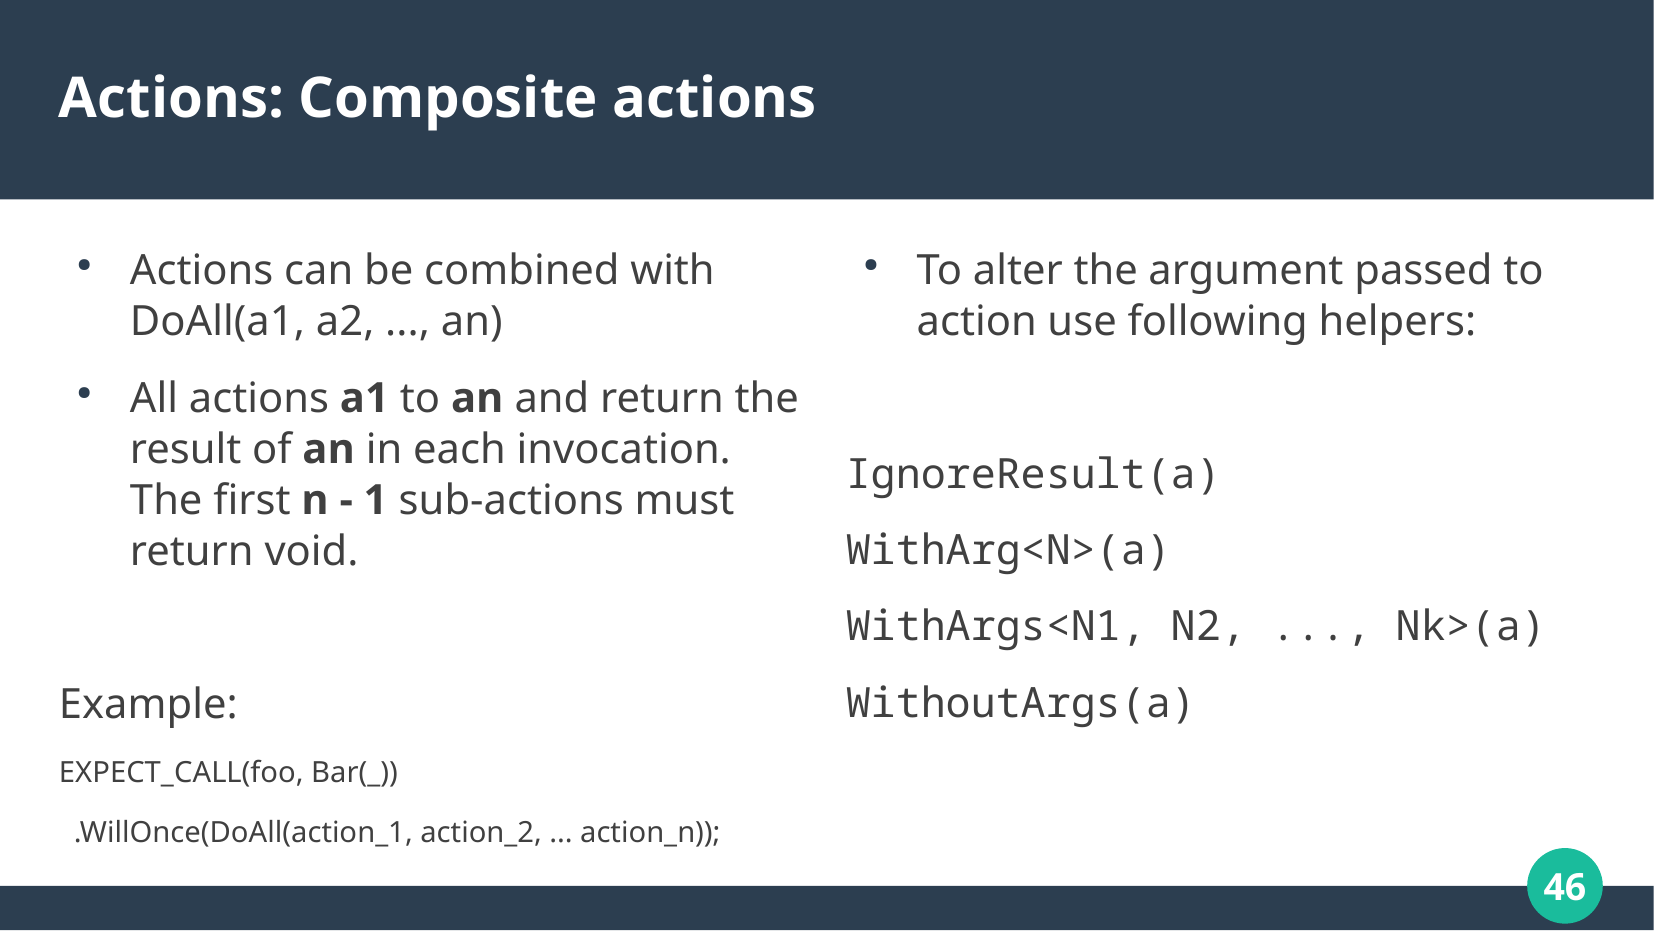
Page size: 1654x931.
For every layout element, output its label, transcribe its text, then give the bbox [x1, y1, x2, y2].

list To alter the argument passed to action use following helpers: IgnoreResult(a) WithArg<N>(a) WithArgs<N1, N2, ..., Nk>(a) WithoutArgs(a) [845, 243, 1596, 864]
title Actions: Composite actions [59, 37, 1595, 155]
list Actions can be combined with DoAll(a1, a2, ..., an) All actions a1 to an and return the result of an in each invocation. The first n - 1 sub-actions must return void. Example: EXPECT_CALL(foo, Bar(_)) .WillOnce(DoAll(action_1, action_2, ... action_n)); [59, 243, 809, 864]
